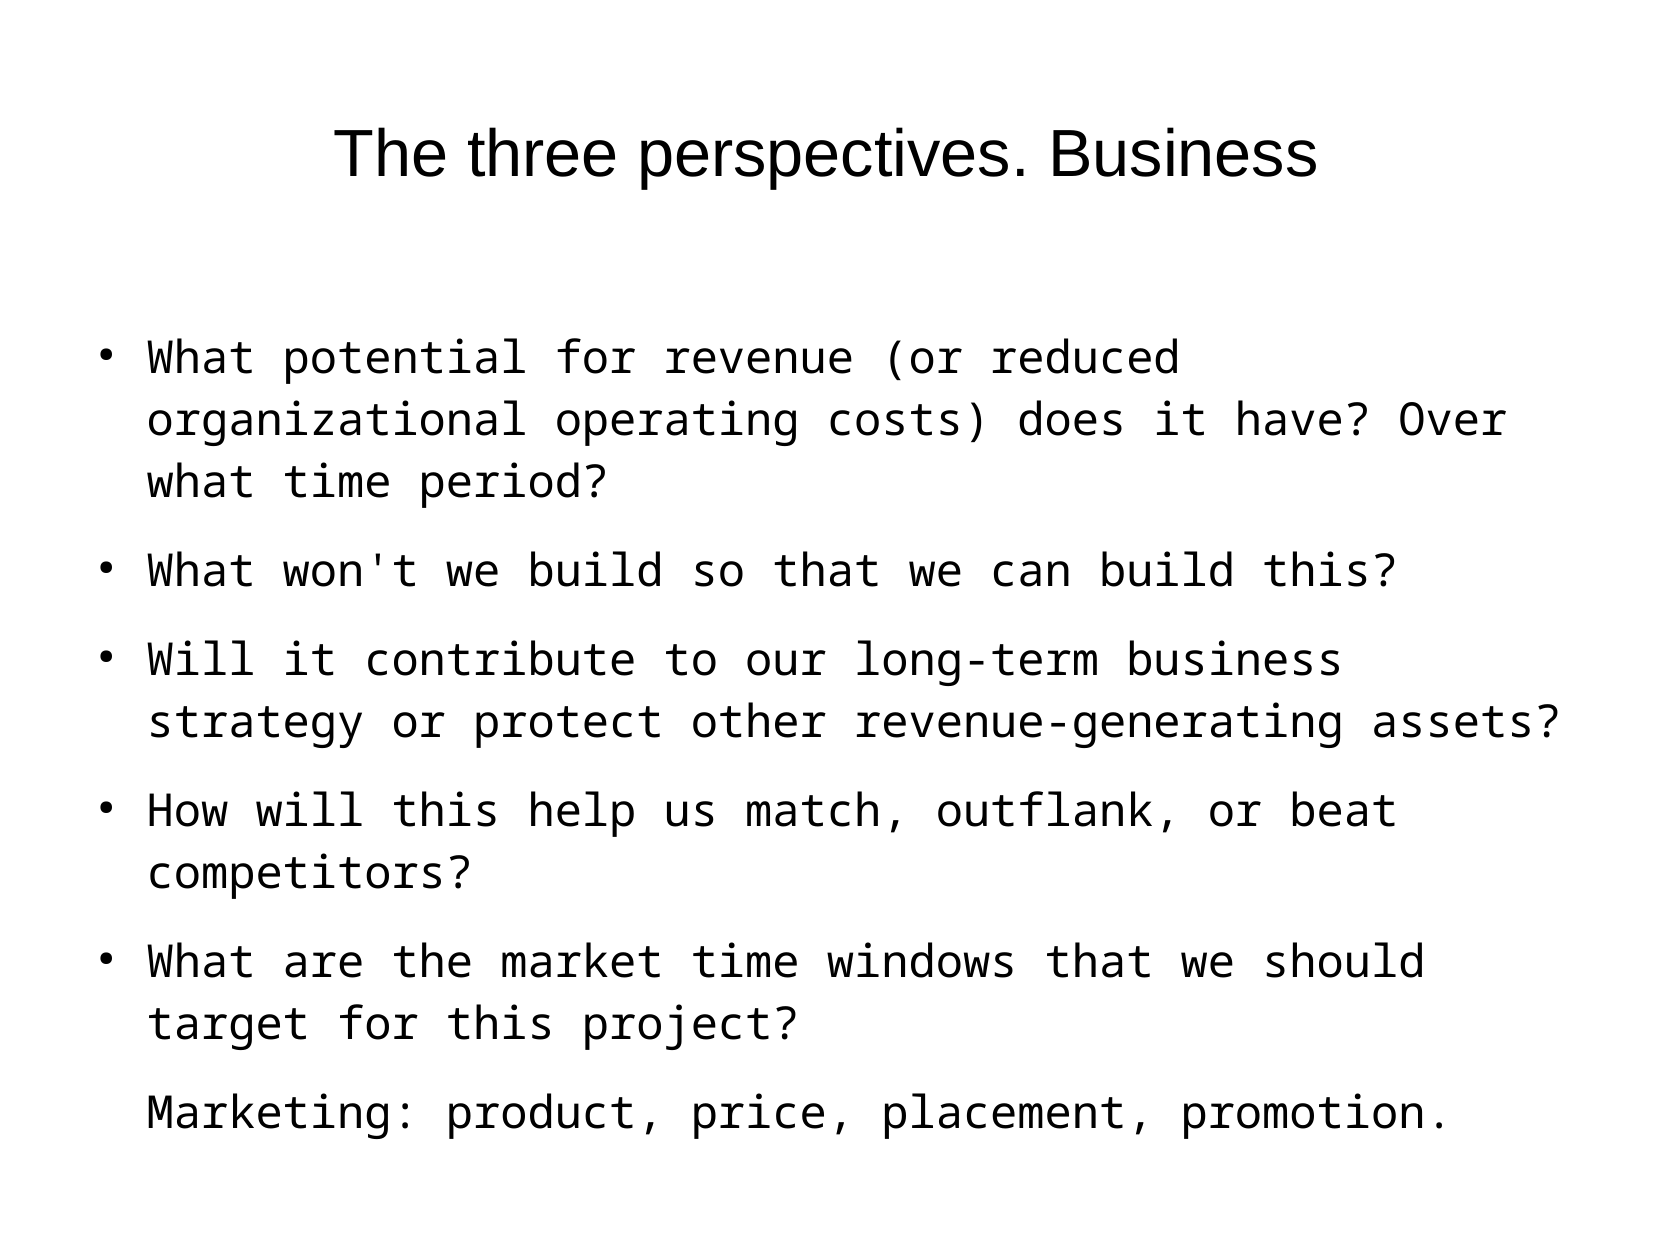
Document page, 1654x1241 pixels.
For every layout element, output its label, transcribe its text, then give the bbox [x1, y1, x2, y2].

list What potential for revenue (or reduced organizational operating costs) does it have? Over what time period? What won't we build so that we can build this? Will it contribute to our long-term business strategy or protect other revenue-generating assets? How will this help us match, outflank, or beat competitors? What are the market time windows that we should target for this project? Marketing: product, price, placement, promotion. [82, 236, 1571, 1170]
title The three perspectives. Business [82, 49, 1571, 236]
